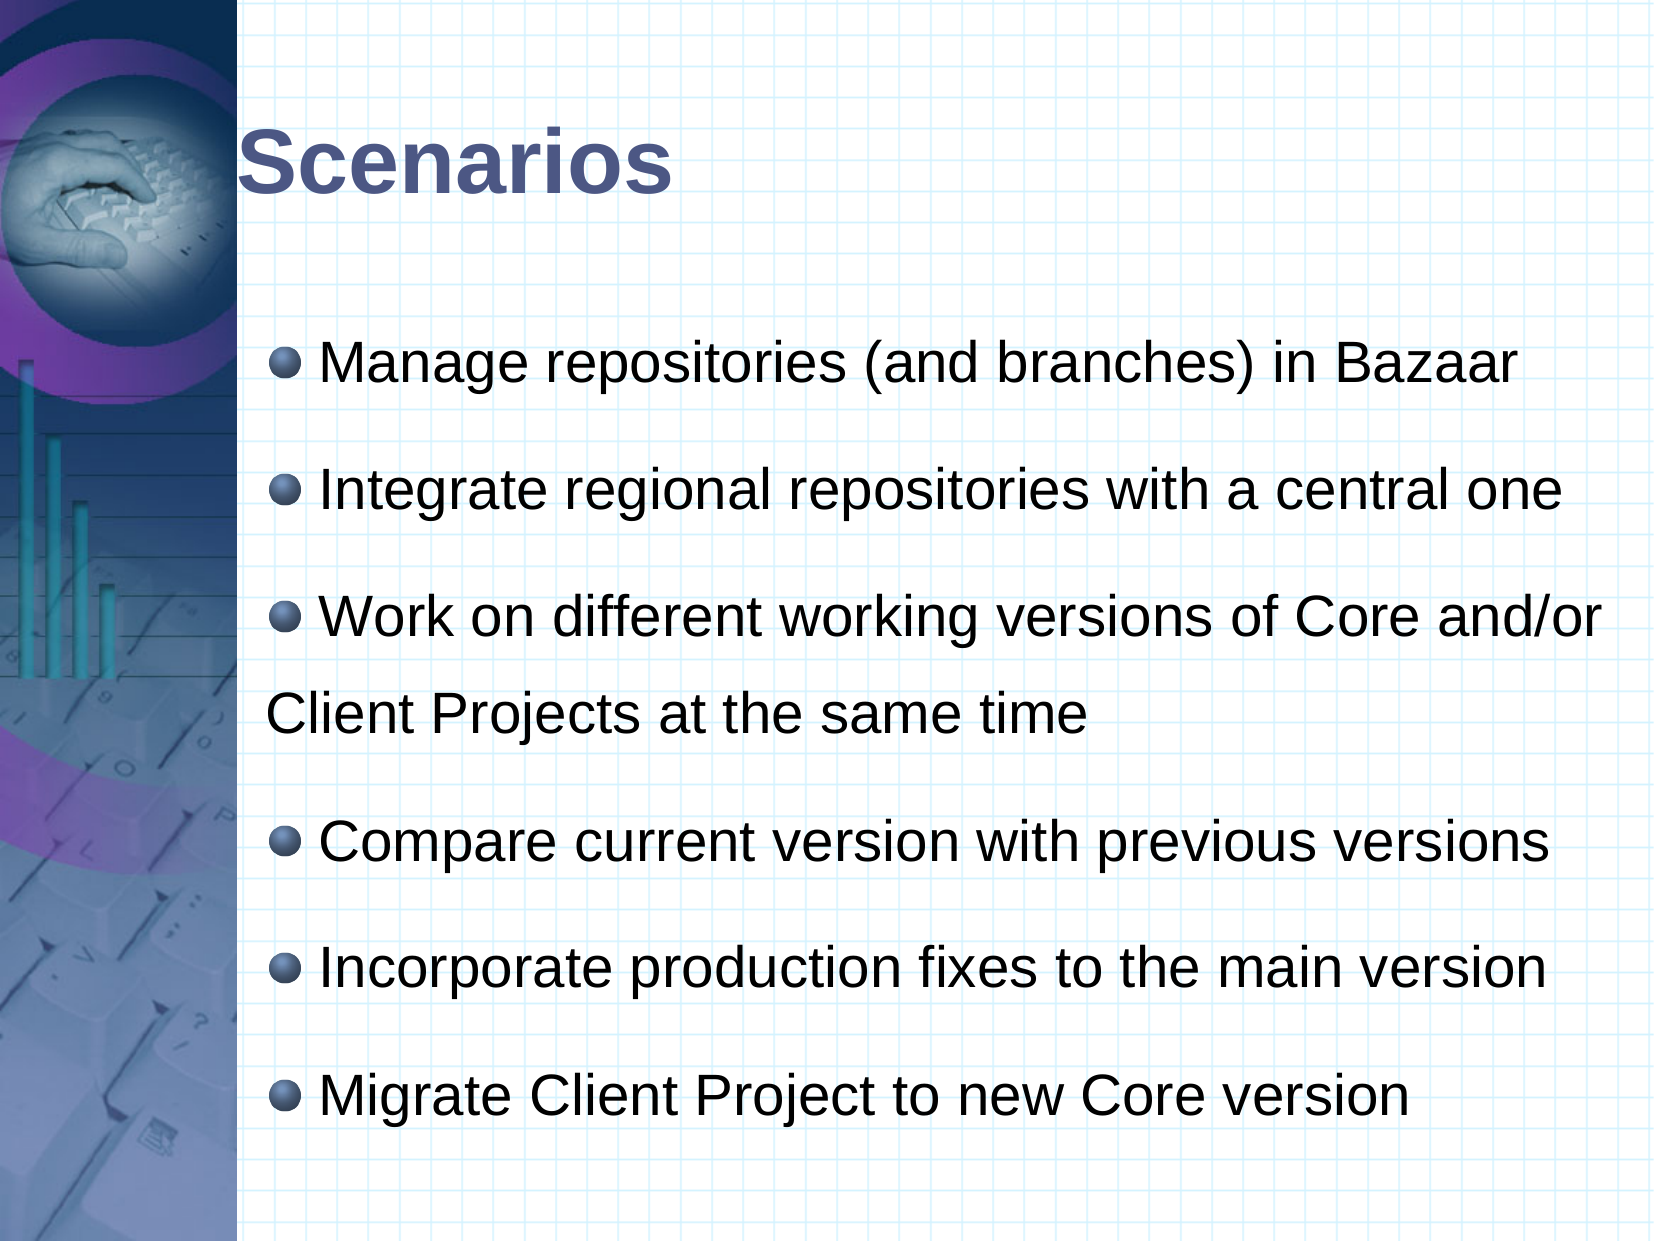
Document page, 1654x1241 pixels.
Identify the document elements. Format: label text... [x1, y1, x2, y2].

list Manage repositories (and branches) in Bazaar Integrate regional repositories with a central one Work on different working versions of Core and/or Client Projects at the same time Compare current version with previous versions Incorporate production fixes to the main version Migrate Client Project to new Core version [265, 297, 1625, 1093]
picture [0, 0, 1654, 1241]
title Scenarios [236, 58, 1622, 266]
